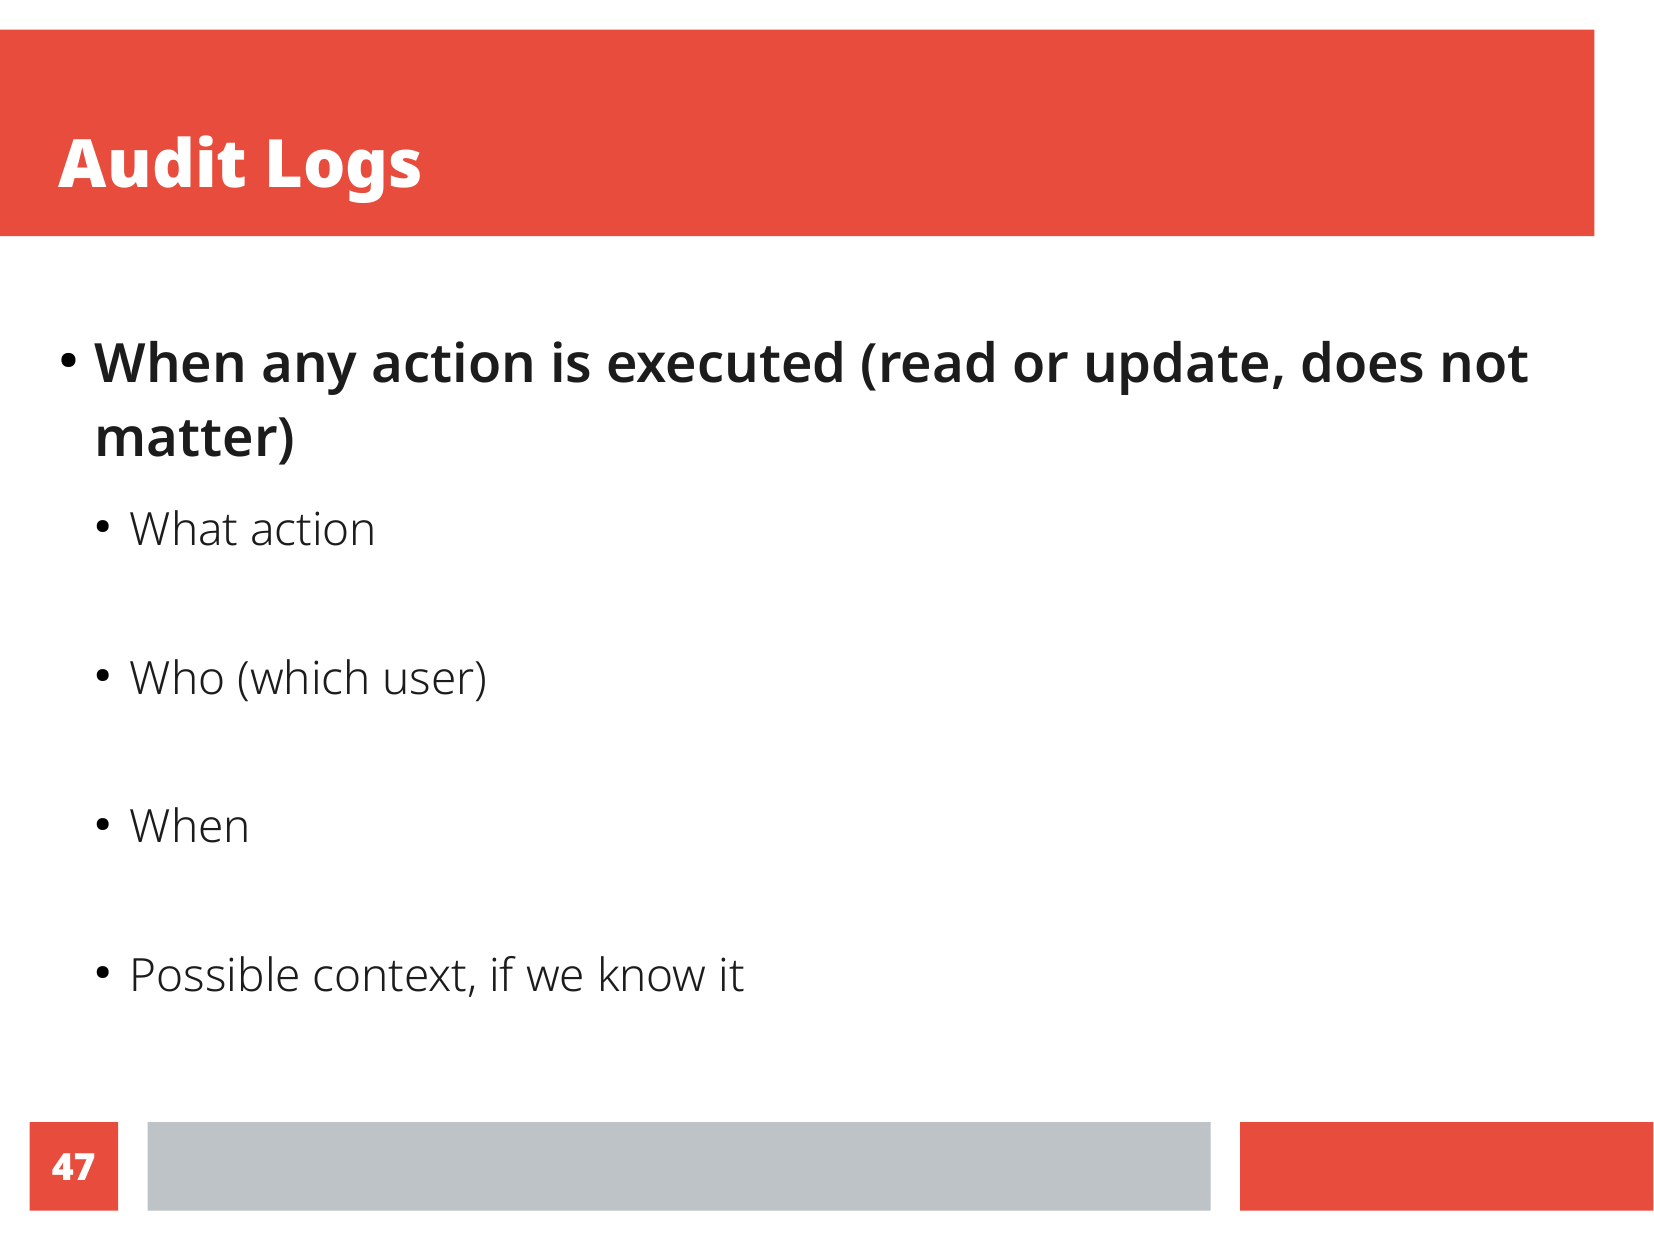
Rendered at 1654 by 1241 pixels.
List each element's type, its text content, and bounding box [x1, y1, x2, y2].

title Audit Logs [59, 59, 1595, 207]
list When any action is executed (read or update, does not matter) What action Who (which user) When Possible context, if we know it [59, 324, 1565, 1093]
